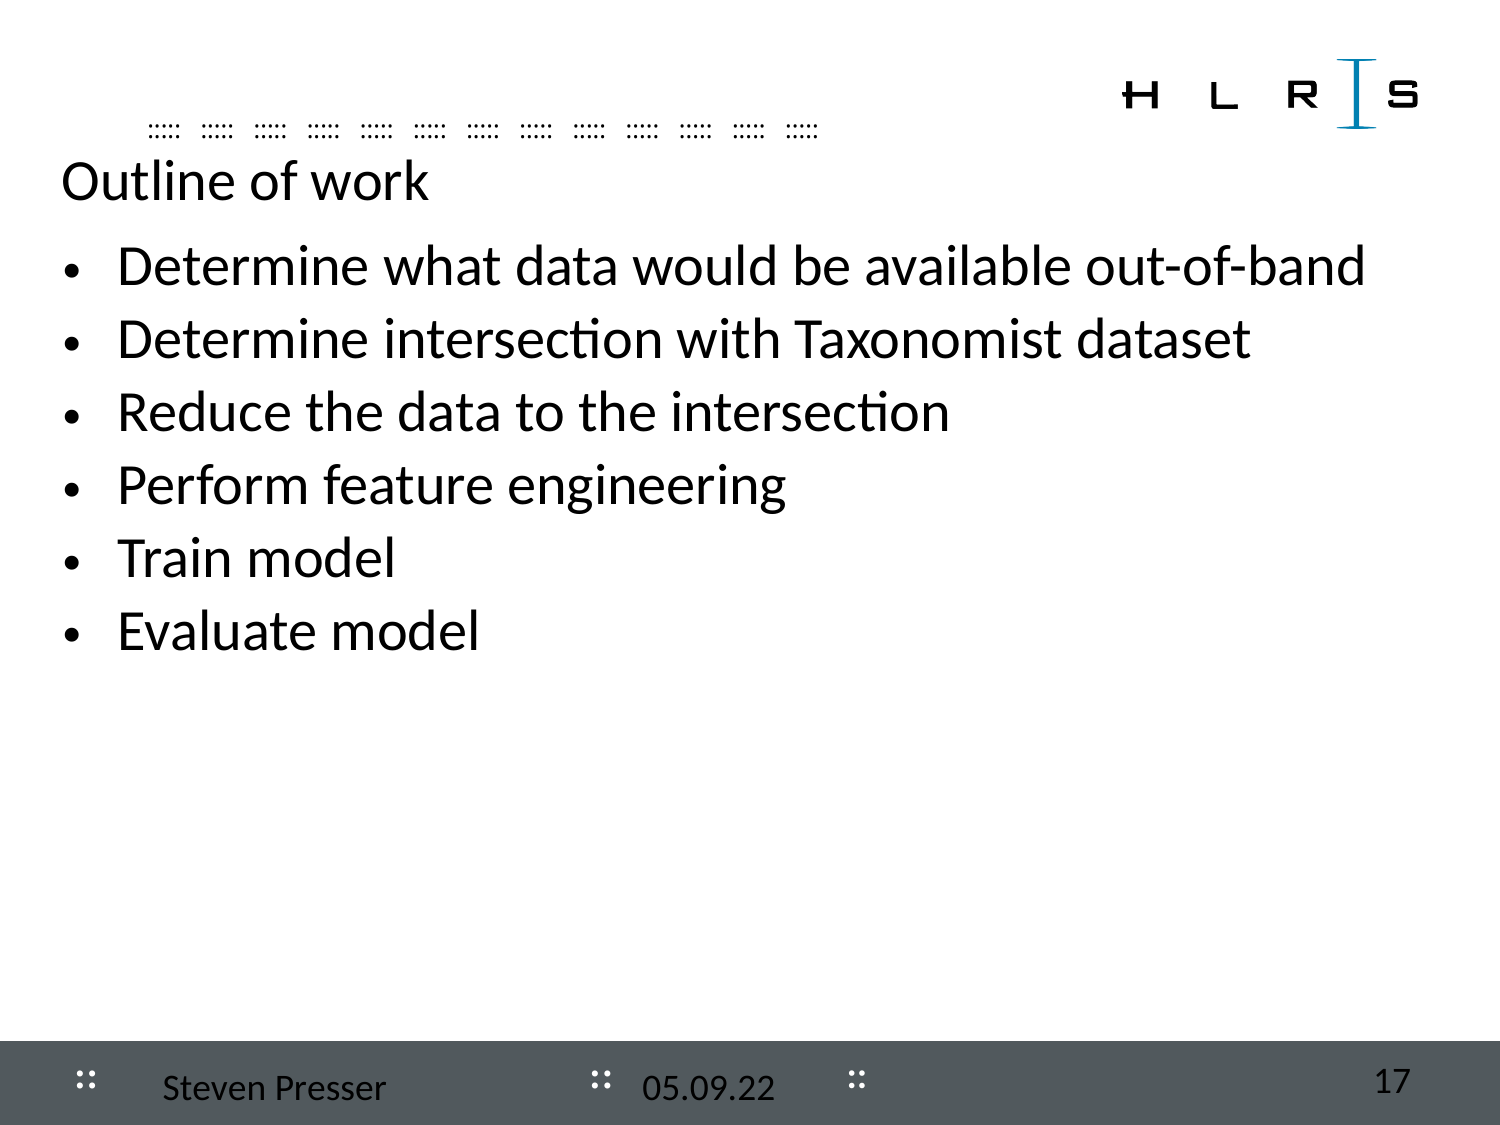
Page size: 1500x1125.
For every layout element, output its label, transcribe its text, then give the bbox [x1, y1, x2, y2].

list Determine what data would be available out-of-band Determine intersection with Taxonomist dataset Reduce the data to the intersection Perform feature engineering Train model Evaluate model [46, 234, 1464, 977]
picture [1360, 59, 1418, 108]
title Outline of work [46, 108, 1464, 234]
picture [1122, 59, 1353, 108]
